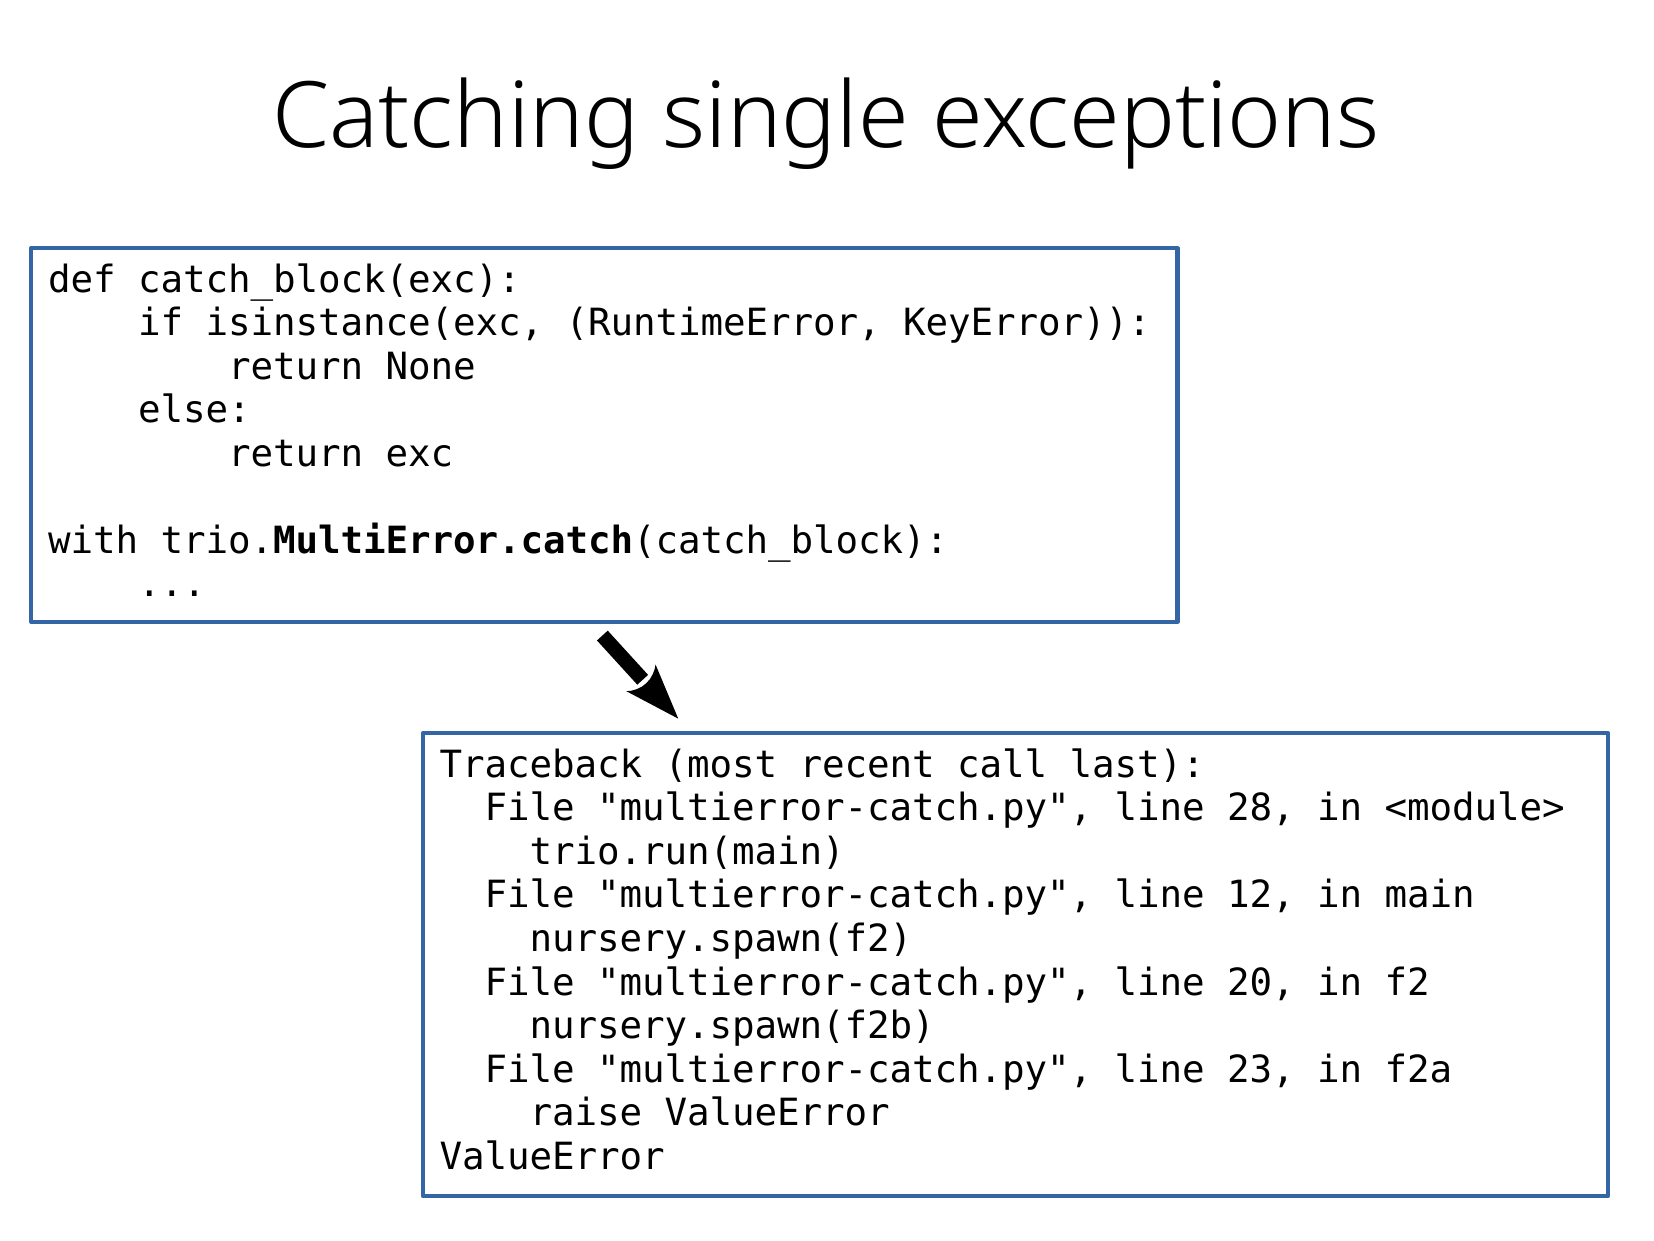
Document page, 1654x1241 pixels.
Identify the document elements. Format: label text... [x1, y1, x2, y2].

text_box def catch_block(exc): if isinstance(exc, (RuntimeError, KeyError)): return None else: return exc with trio.MultiError.catch(catch_block): ... [31, 248, 1178, 622]
title Catching single exceptions [82, 7, 1571, 216]
text_box Traceback (most recent call last): File "multierror-catch.py", line 28, in <module> trio.run(main) File "multierror-catch.py", line 12, in main nursery.spawn(f2) File "multierror-catch.py", line 20, in f2 nursery.spawn(f2b) File "multierror-catch.py", line 23, in f2a raise ValueError ValueError [422, 733, 1609, 1196]
